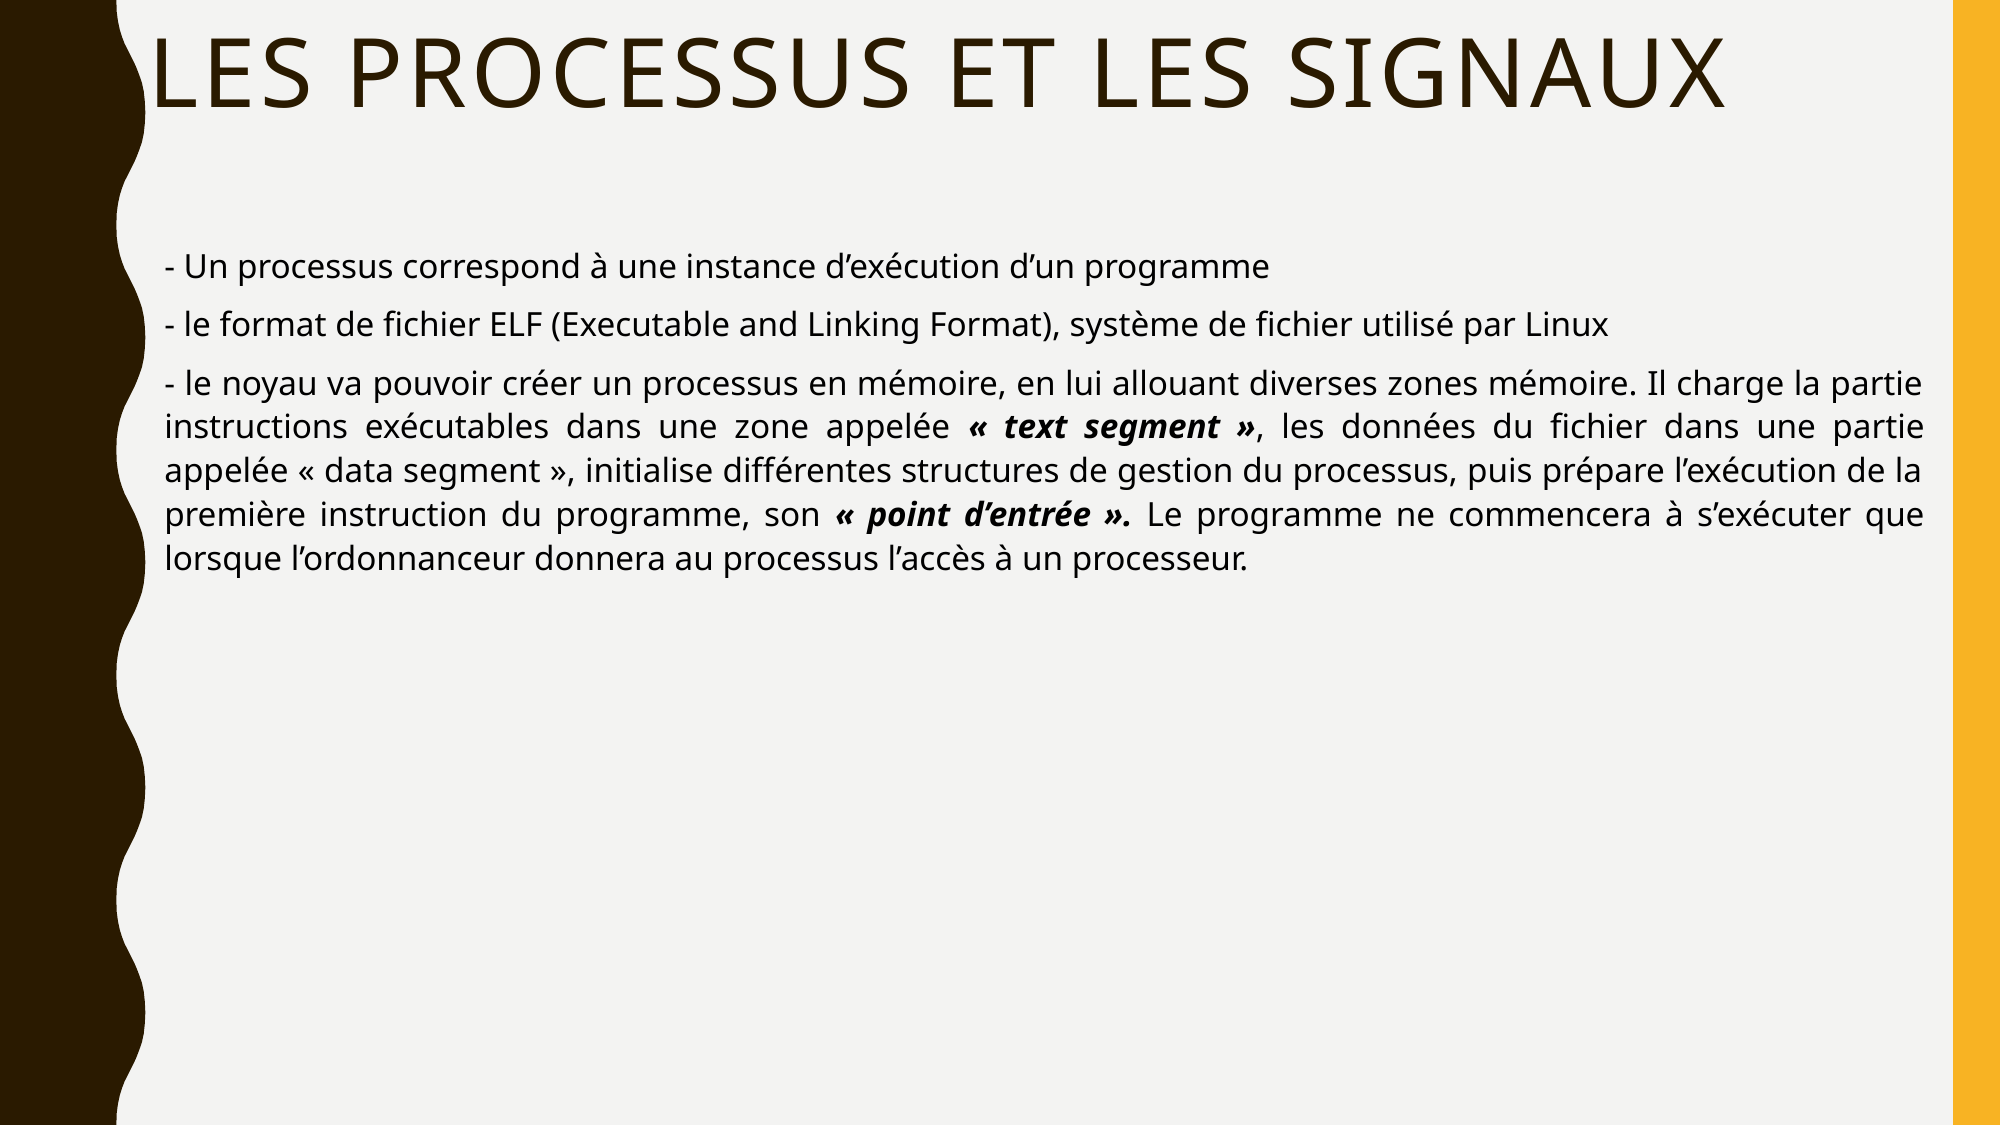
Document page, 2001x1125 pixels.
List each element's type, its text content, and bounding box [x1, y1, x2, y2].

title LES PROCESSUS ET LES SIGNAUX [133, 17, 1804, 139]
list - Un processus correspond à une instance d’exécution d’un programme - le format de fichier ELF (Executable and Linking Format), système de fichier utilisé par Linux - le noyau va pouvoir créer un processus en mémoire, en lui allouant diverses zones mémoire. Il charge la partie instructions exécutables dans une zone appelée « text segment », les données du fichier dans une partie appelée « data segment », initialise différentes structures de gestion du processus, puis prépare l’exécution de la première instruction du programme, son « point d’entrée ». Le programme ne commencera à s’exécuter que lorsque l’ordonnanceur donnera au processus l’accès à un processeur. [149, 120, 1947, 711]
